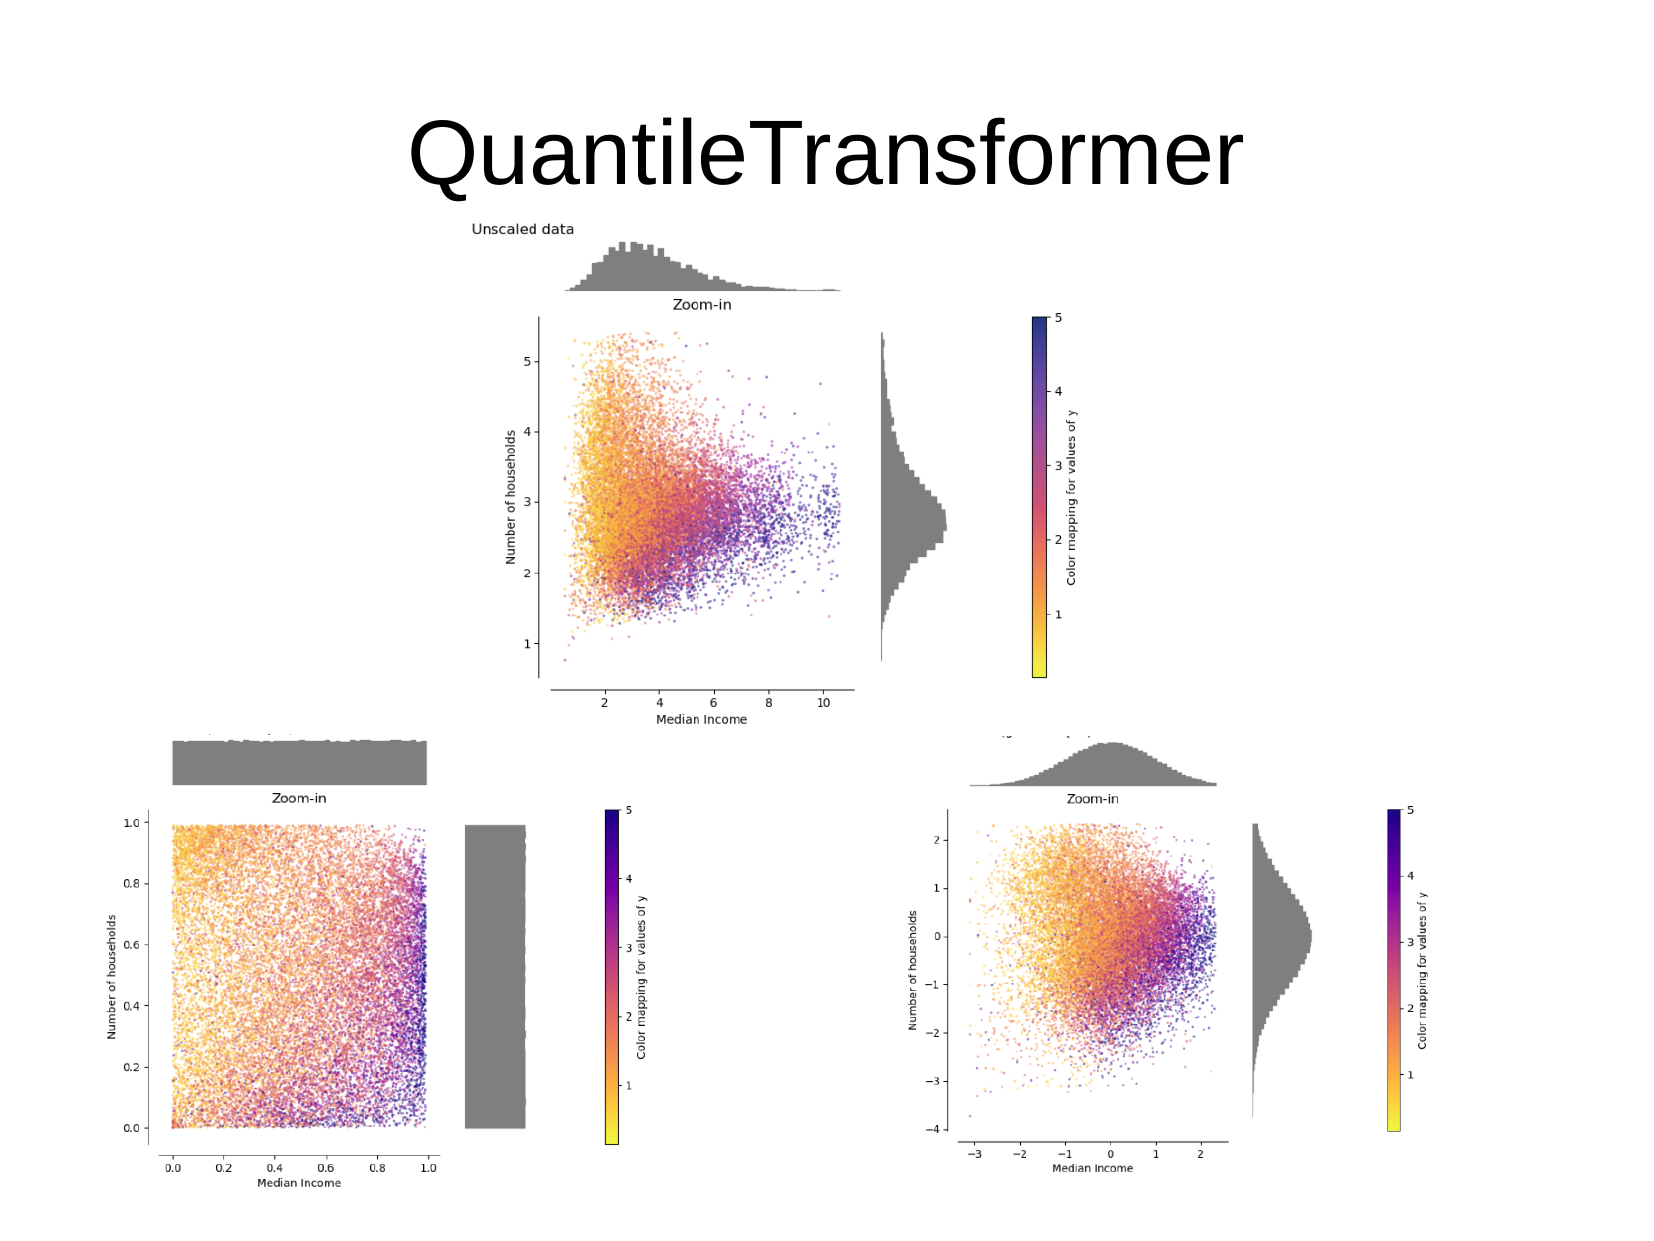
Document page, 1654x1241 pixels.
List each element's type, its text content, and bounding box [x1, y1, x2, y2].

title QuantileTransformer [82, 49, 1571, 257]
picture [101, 211, 1441, 1203]
